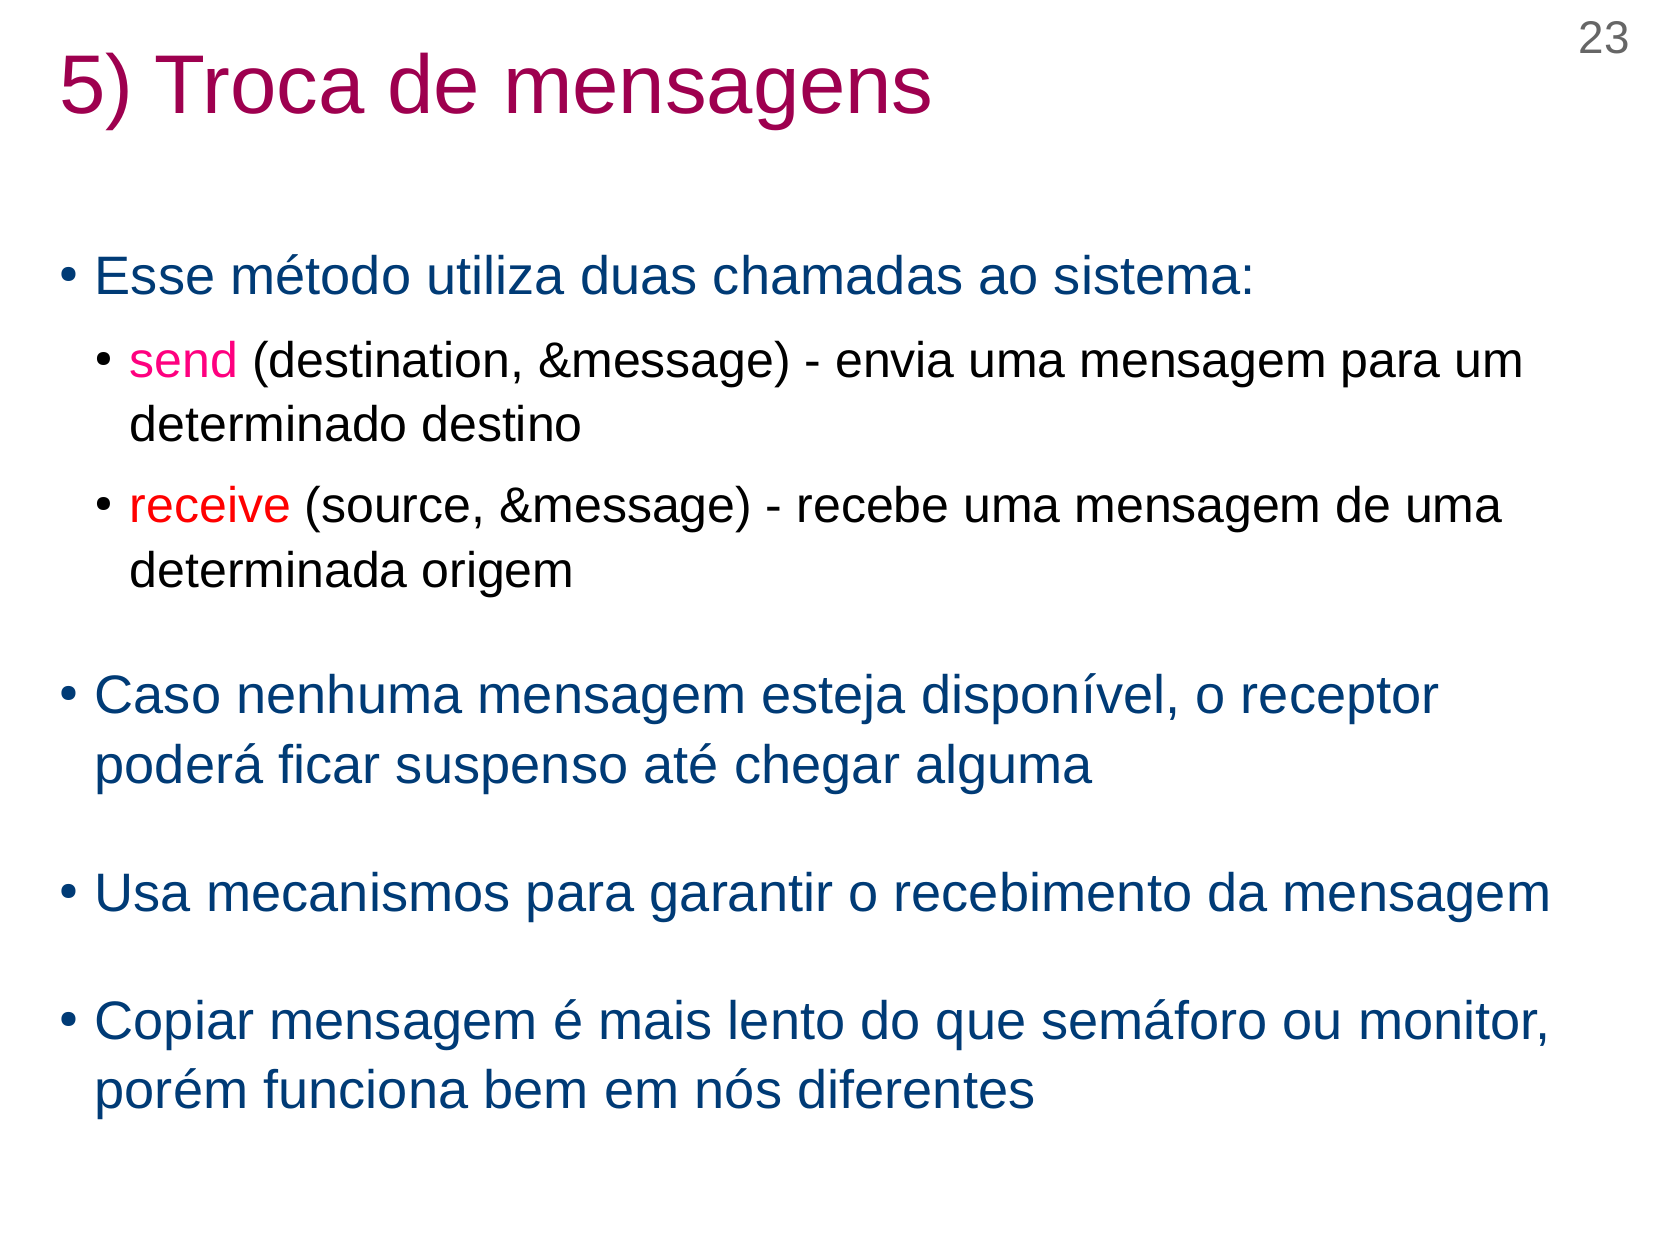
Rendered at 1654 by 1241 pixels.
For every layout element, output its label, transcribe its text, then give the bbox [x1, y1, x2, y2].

title 5) Troca de mensagens [59, 29, 1595, 148]
list Esse método utiliza duas chamadas ao sistema: send (destination, &message) - envia uma mensagem para um determinado destino receive (source, &message) - recebe uma mensagem de uma determinada origem Caso nenhuma mensagem esteja disponível, o receptor poderá ficar suspenso até chegar alguma Usa mecanismos para garantir o recebimento da mensagem Copiar mensagem é mais lento do que semáforo ou monitor, porém funciona bem em nós diferentes [59, 236, 1595, 1211]
